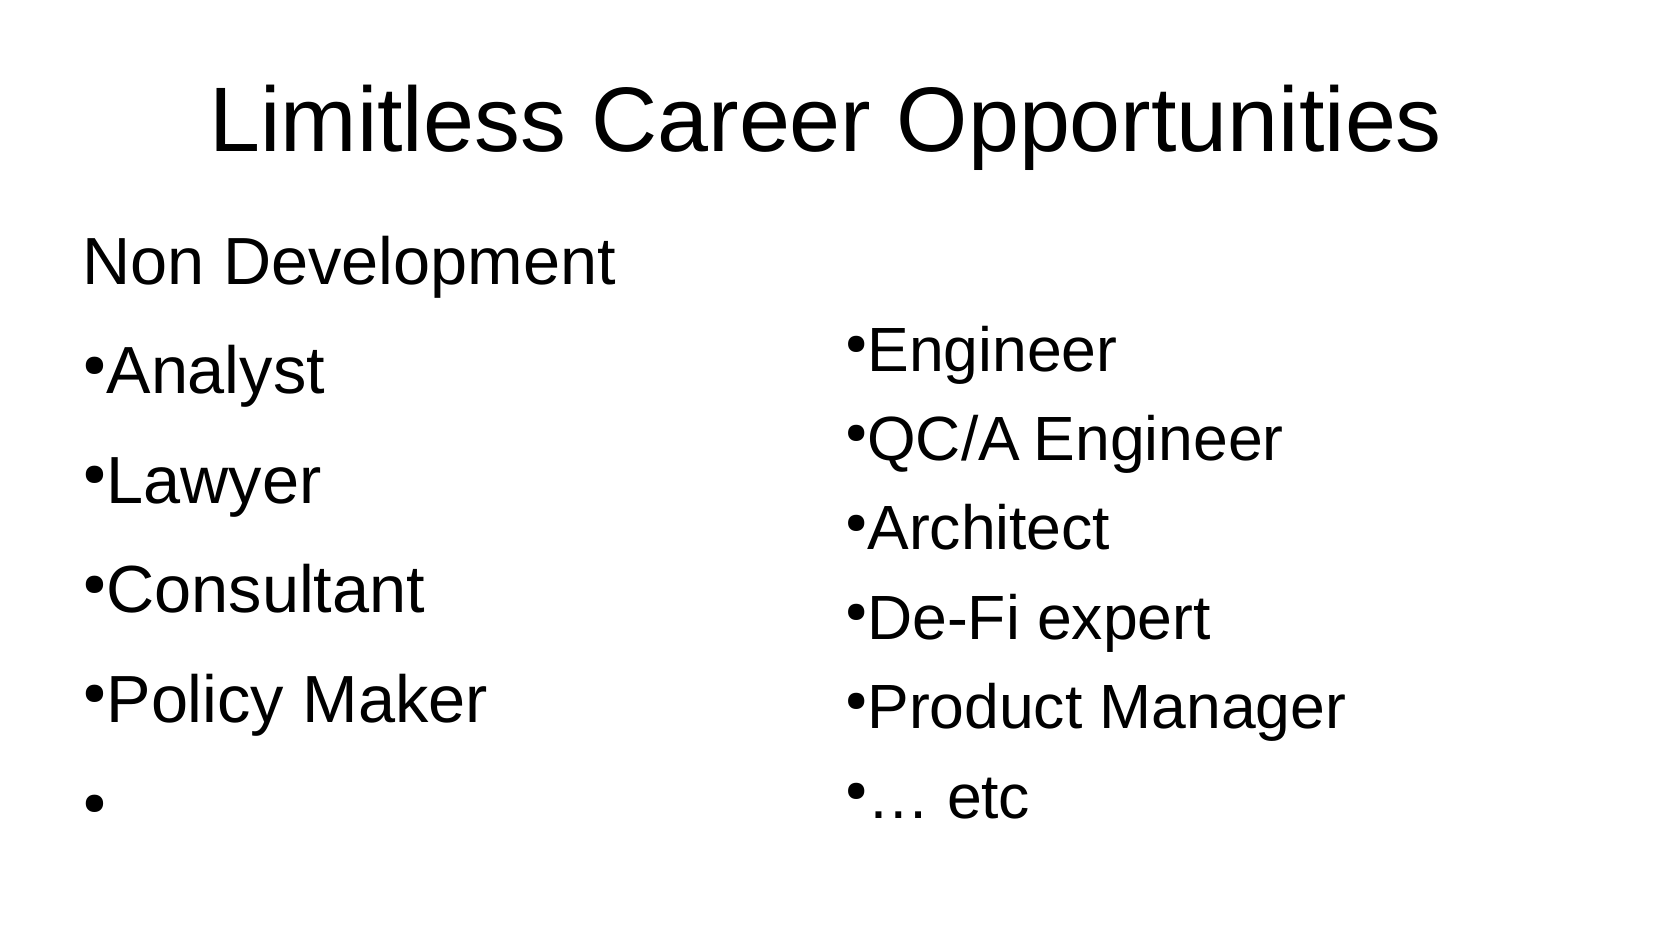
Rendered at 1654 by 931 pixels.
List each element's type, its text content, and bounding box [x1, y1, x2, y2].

title Limitless Career Opportunities [82, 37, 1571, 193]
list Engineer QC/A Engineer Architect De-Fi expert Product Manager … etc [845, 323, 1572, 863]
list Non Development Analyst Lawyer Consultant Policy Maker [82, 217, 809, 758]
